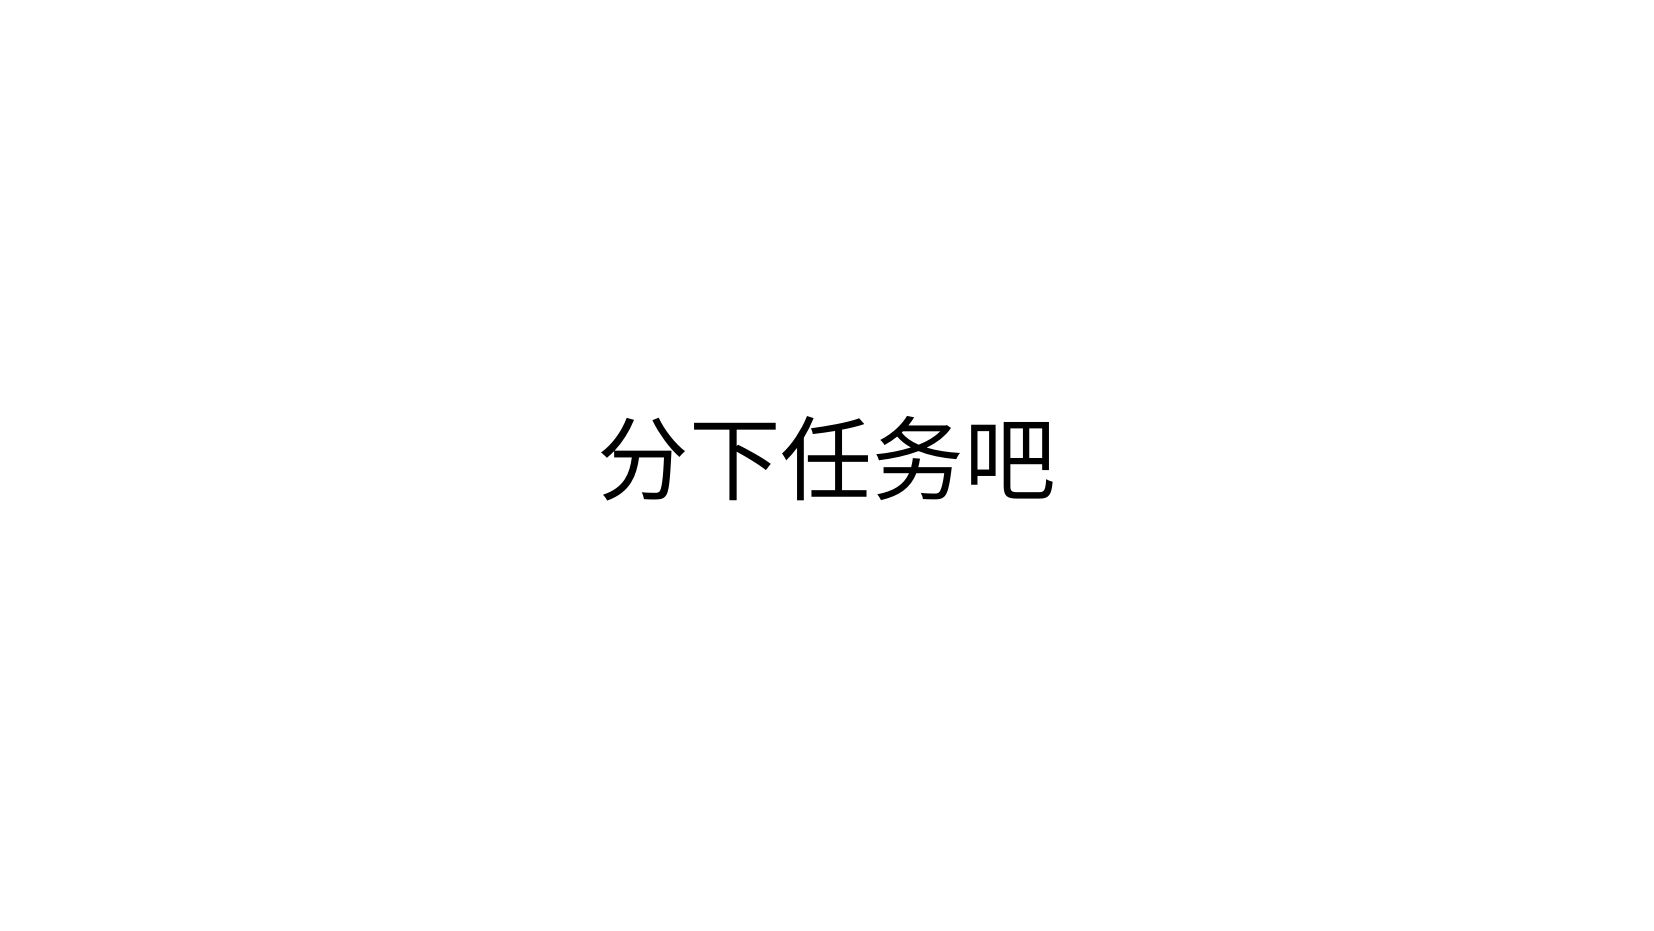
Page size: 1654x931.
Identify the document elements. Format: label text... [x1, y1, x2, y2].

title 分下任务吧 [82, 376, 1571, 532]
